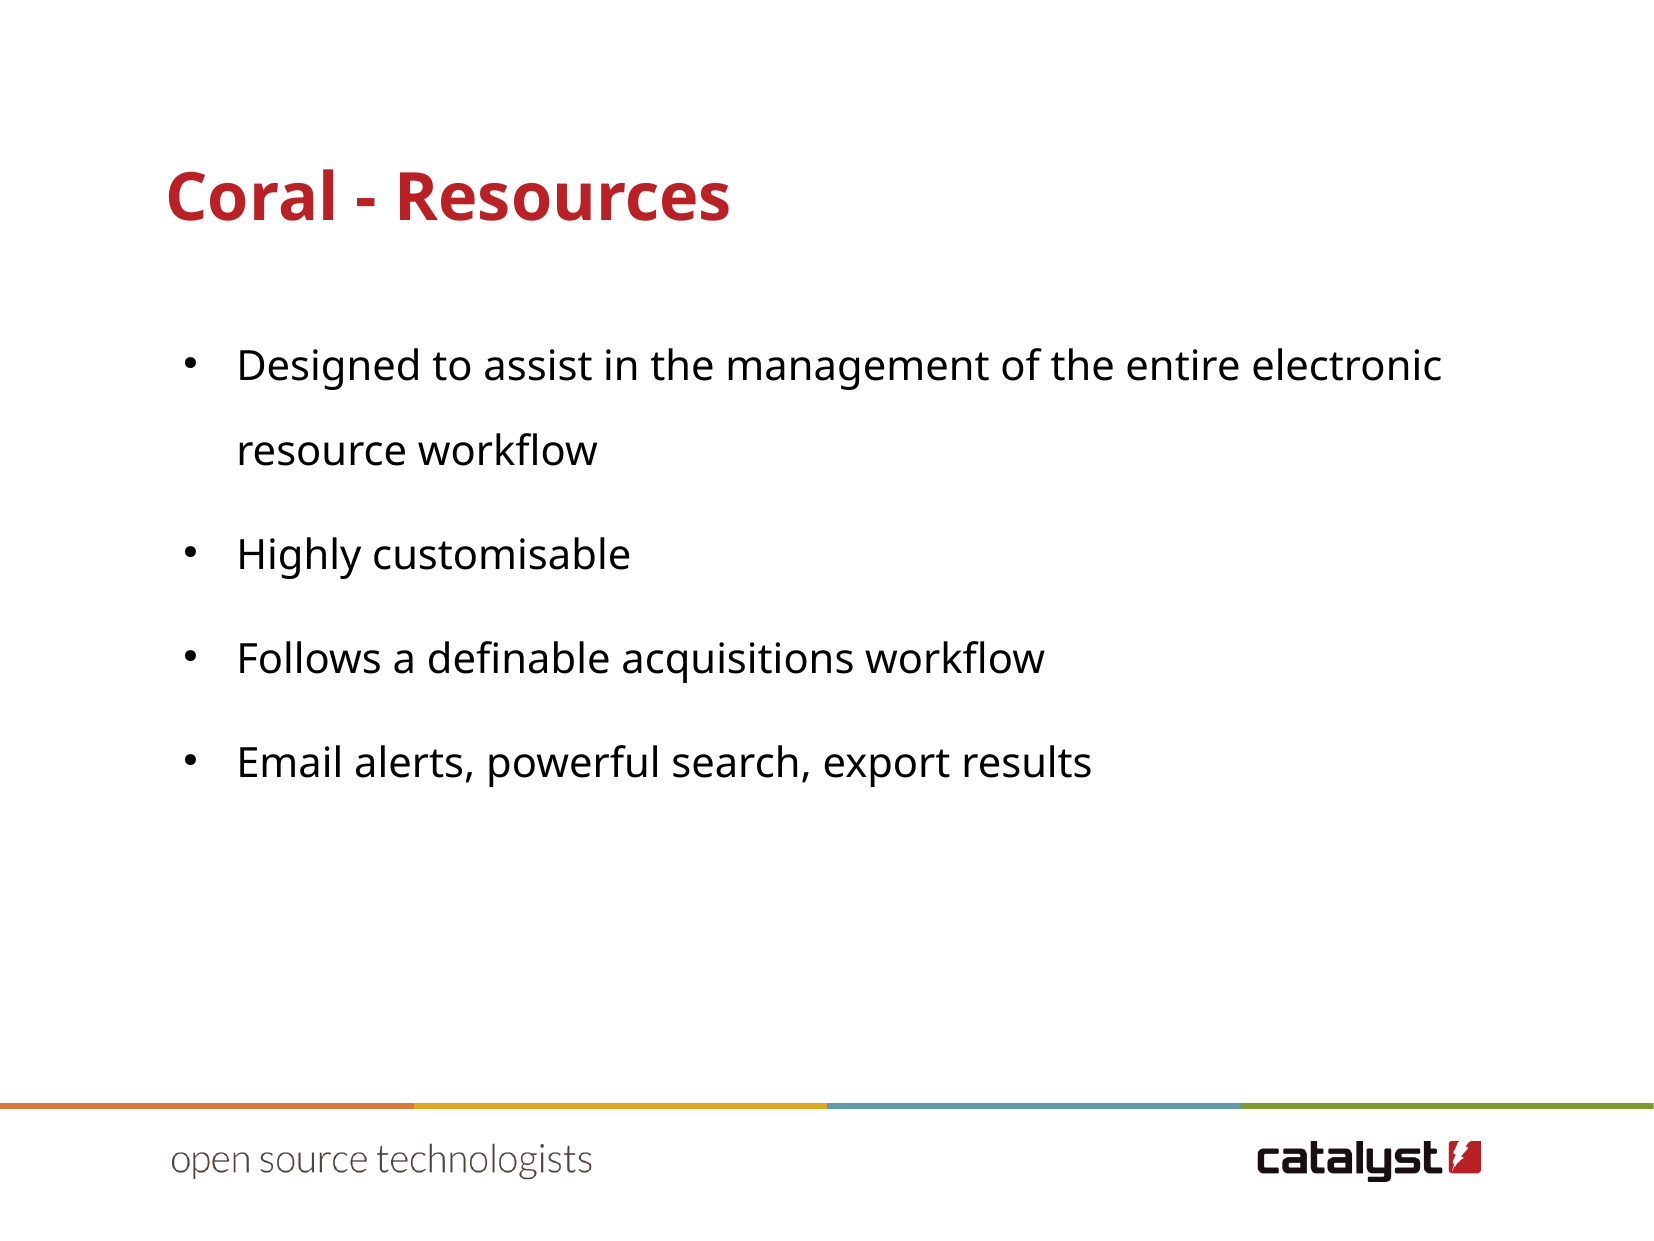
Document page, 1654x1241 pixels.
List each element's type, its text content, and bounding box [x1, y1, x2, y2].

picture [0, 1103, 1654, 1182]
list Designed to assist in the management of the entire electronic resource workflow Highly customisable Follows a definable acquisitions workflow Email alerts, powerful search, export results [165, 307, 1489, 1027]
title Coral - Resources [165, 90, 1489, 298]
